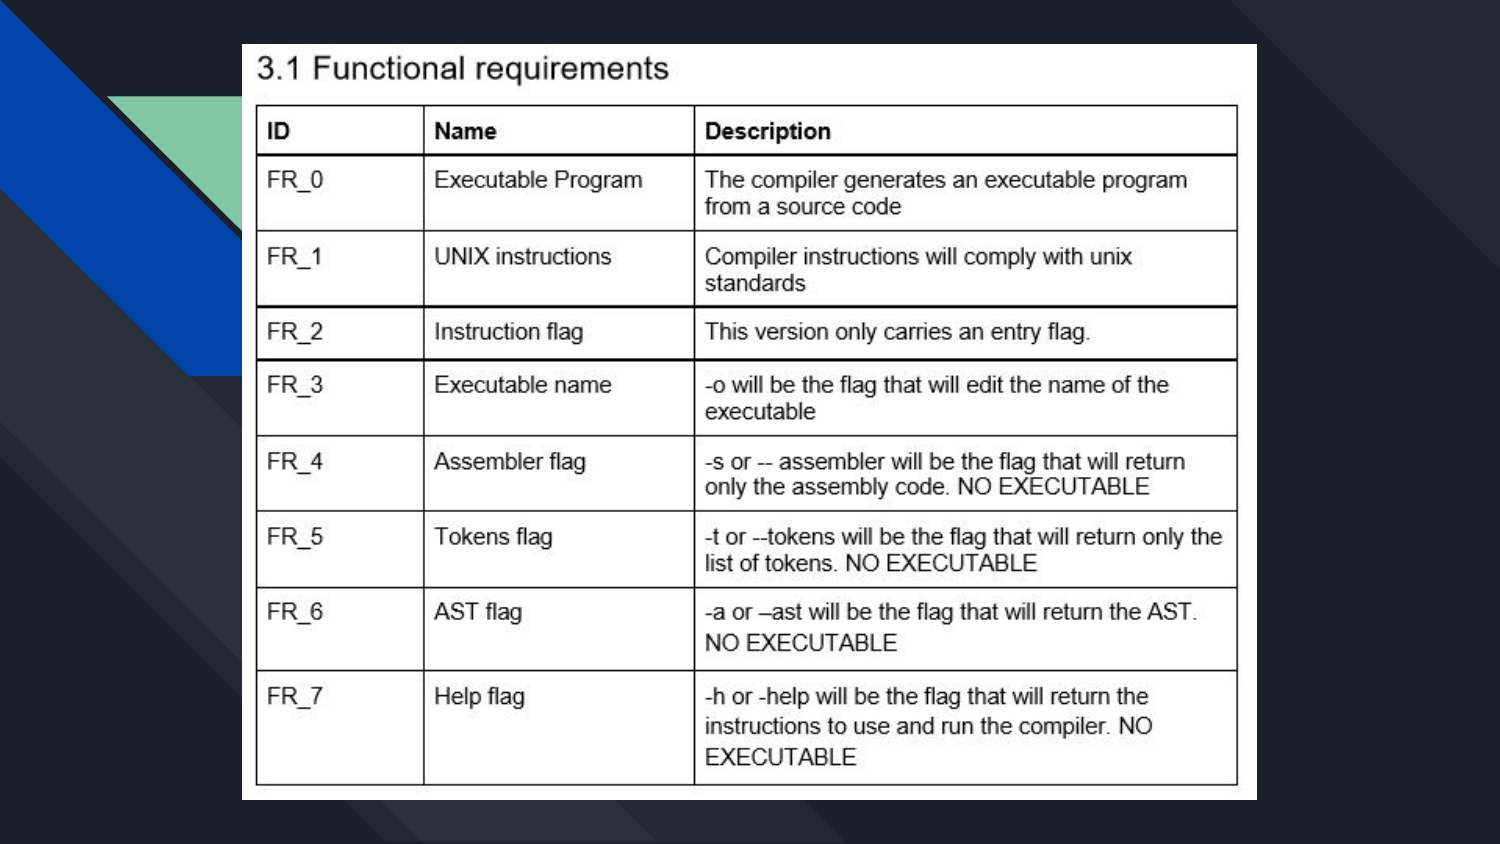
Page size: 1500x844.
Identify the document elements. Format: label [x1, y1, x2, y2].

picture [242, 44, 1257, 800]
